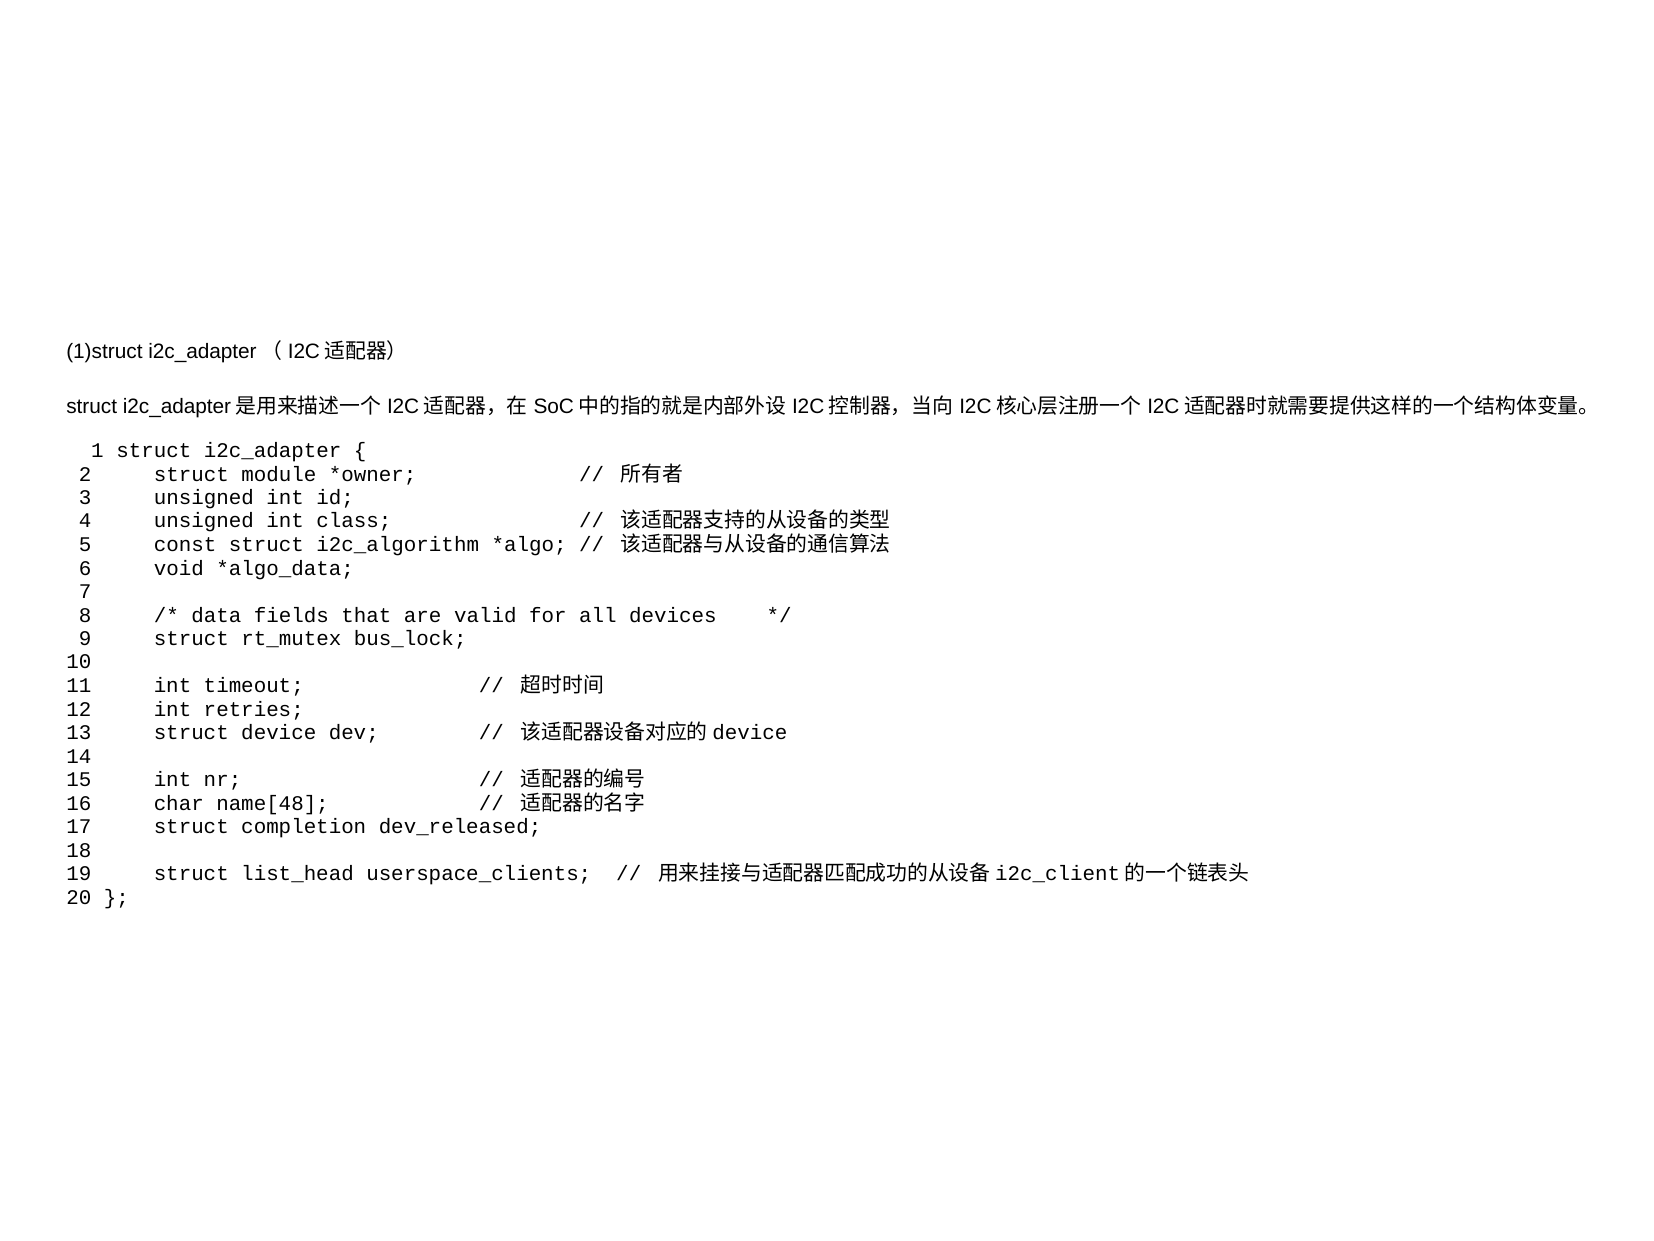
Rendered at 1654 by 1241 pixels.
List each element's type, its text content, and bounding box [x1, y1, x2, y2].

text_box (1)struct i2c_adapter（I2C适配器） struct i2c_adapter是用来描述一个I2C适配器，在SoC中的指的就是内部外设I2C控制器，当向I2C核心层注册一个I2C适配器时就需要提供这样的一个结构体变量。 1 struct i2c_adapter { 2 struct module *owner; // 所有者 3 unsigned int id; 4 unsigned int class; // 该适配器支持的从设备的类型 5 const struct i2c_algorithm *algo; // 该适配器与从设备的通信算法 6 void *algo_data; 7 8 /* data fields that are valid for all devices */ 9 struct rt_mutex bus_lock; 10 11 int timeout; // 超时时间 12 int retries; 13 struct device dev; // 该适配器设备对应的device 14 15 int nr; // 适配器的编号 16 char name[48]; // 适配器的名字 17 struct completion dev_released; 18 19 struct list_head userspace_clients; // 用来挂接与适配器匹配成功的从设备i2c_client的一个链表头 20 }; [51, 327, 1616, 920]
